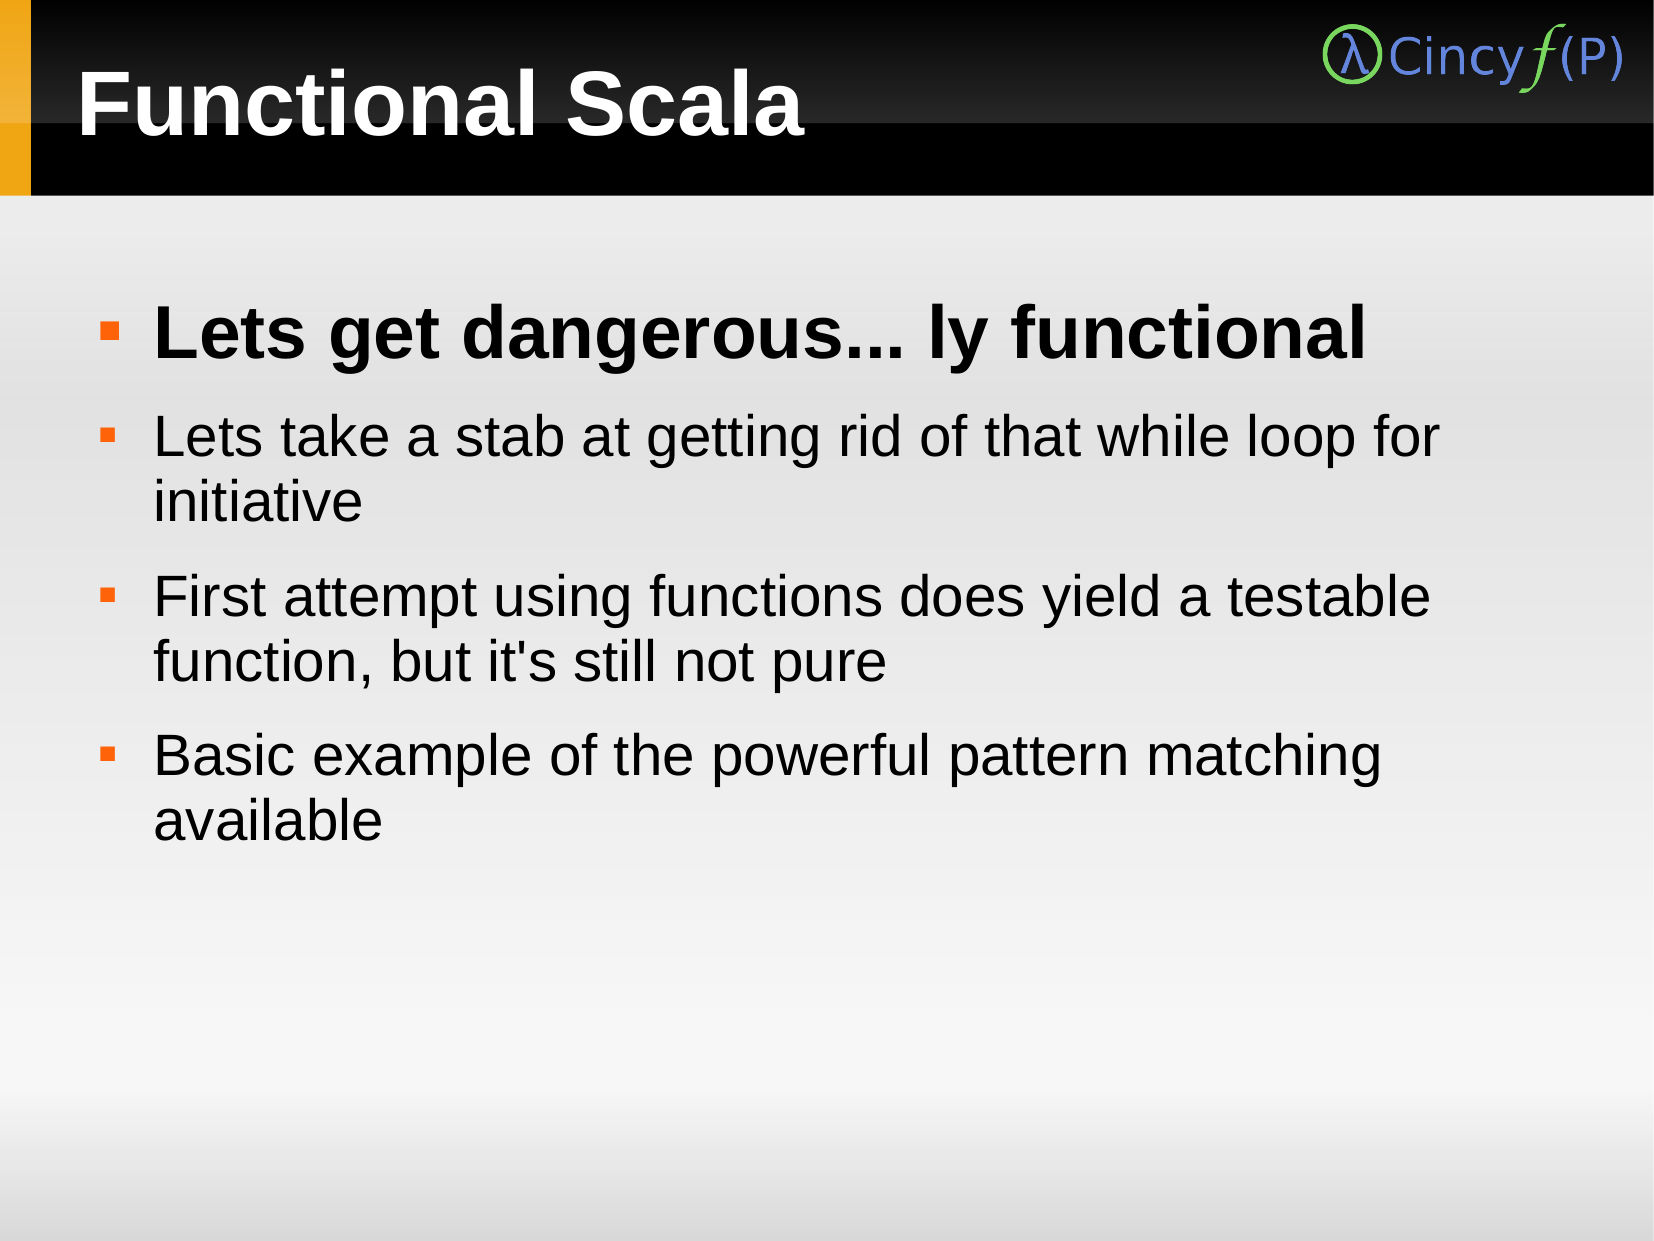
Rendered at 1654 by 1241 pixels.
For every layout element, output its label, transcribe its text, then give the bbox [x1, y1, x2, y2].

picture [0, 0, 1654, 1241]
list Lets get dangerous... ly functional Lets take a stab at getting rid of that while loop for initiative First attempt using functions does yield a testable function, but it's still not pure Basic example of the powerful pattern matching available [82, 290, 1538, 1094]
title Functional Scala [76, 0, 1565, 208]
